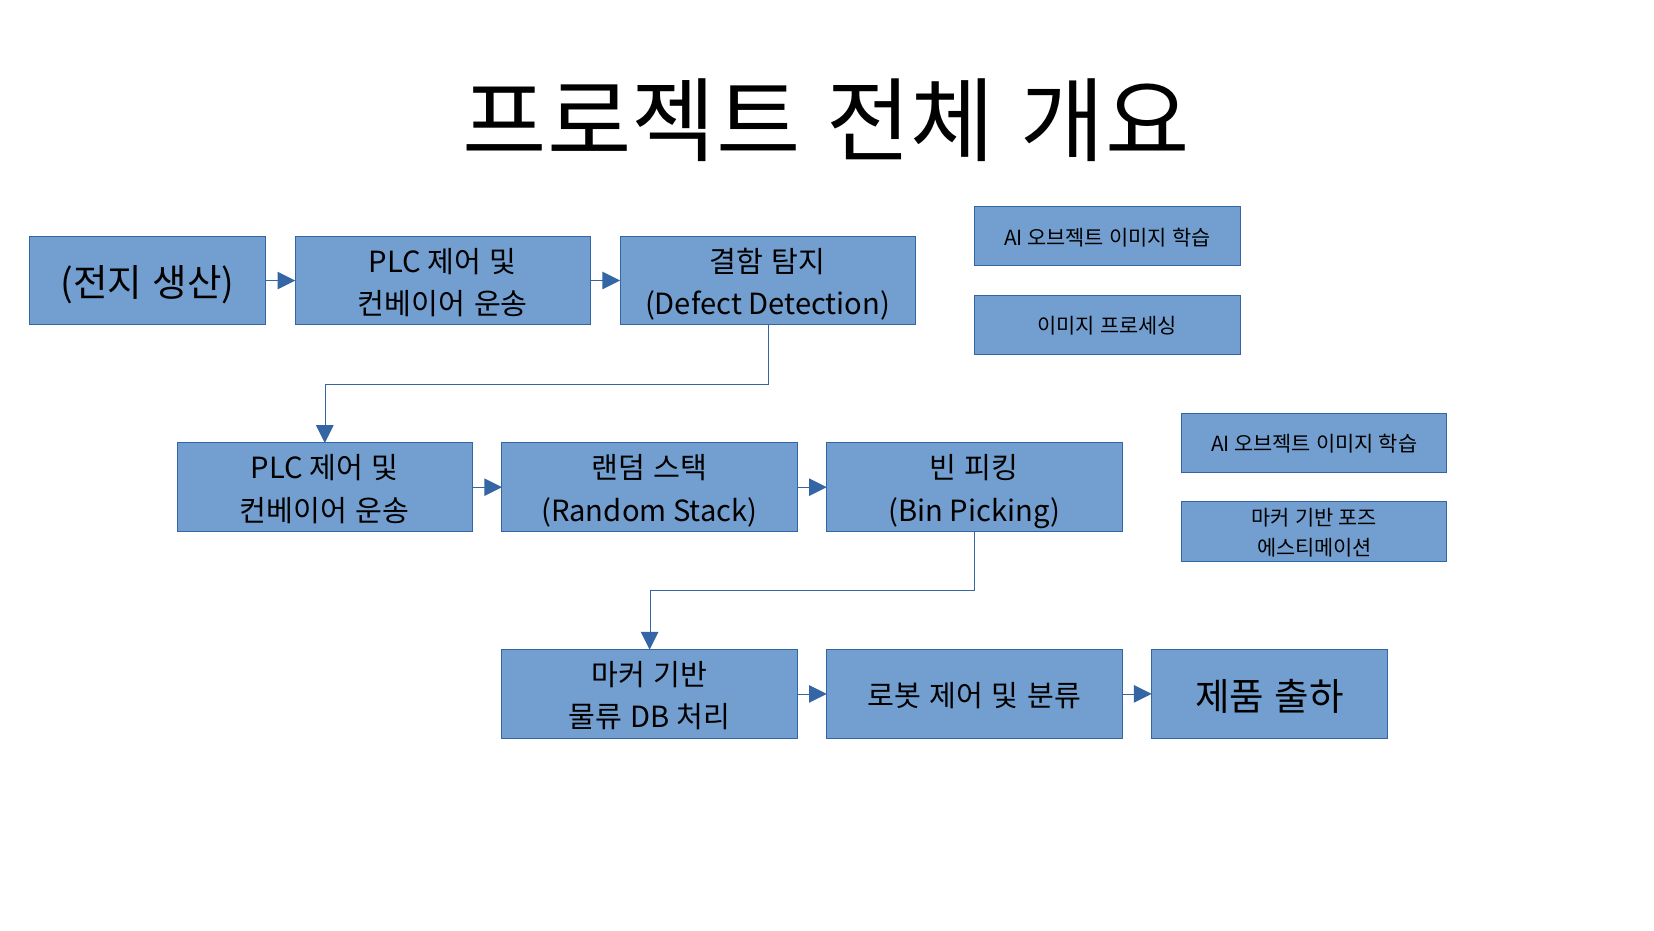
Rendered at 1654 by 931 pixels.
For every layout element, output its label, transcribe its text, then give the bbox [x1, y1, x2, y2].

text_box AI 오브젝트 이미지 학습 [974, 206, 1241, 266]
text_box 빈 피킹 (Bin Picking) [826, 442, 1123, 532]
text_box 제품 출하 [1151, 649, 1388, 739]
text_box 이미지 프로세싱 [974, 295, 1241, 355]
text_box 랜덤 스택 (Random Stack) [501, 442, 798, 532]
title 프로젝트 전체 개요 [82, 37, 1571, 193]
text_box 마커 기반 물류 DB 처리 [501, 649, 798, 739]
text_box 마커 기반 포즈 에스티메이션 [1181, 501, 1447, 562]
text_box 로봇 제어 및 분류 [826, 649, 1123, 739]
text_box AI 오브젝트 이미지 학습 [1181, 413, 1447, 473]
text_box PLC 제어 및 컨베이어 운송 [295, 236, 591, 325]
text_box (전지 생산) [29, 236, 266, 325]
text_box PLC 제어 및 컨베이어 운송 [177, 442, 473, 532]
text_box 결함 탐지 (Defect Detection) [620, 236, 916, 325]
